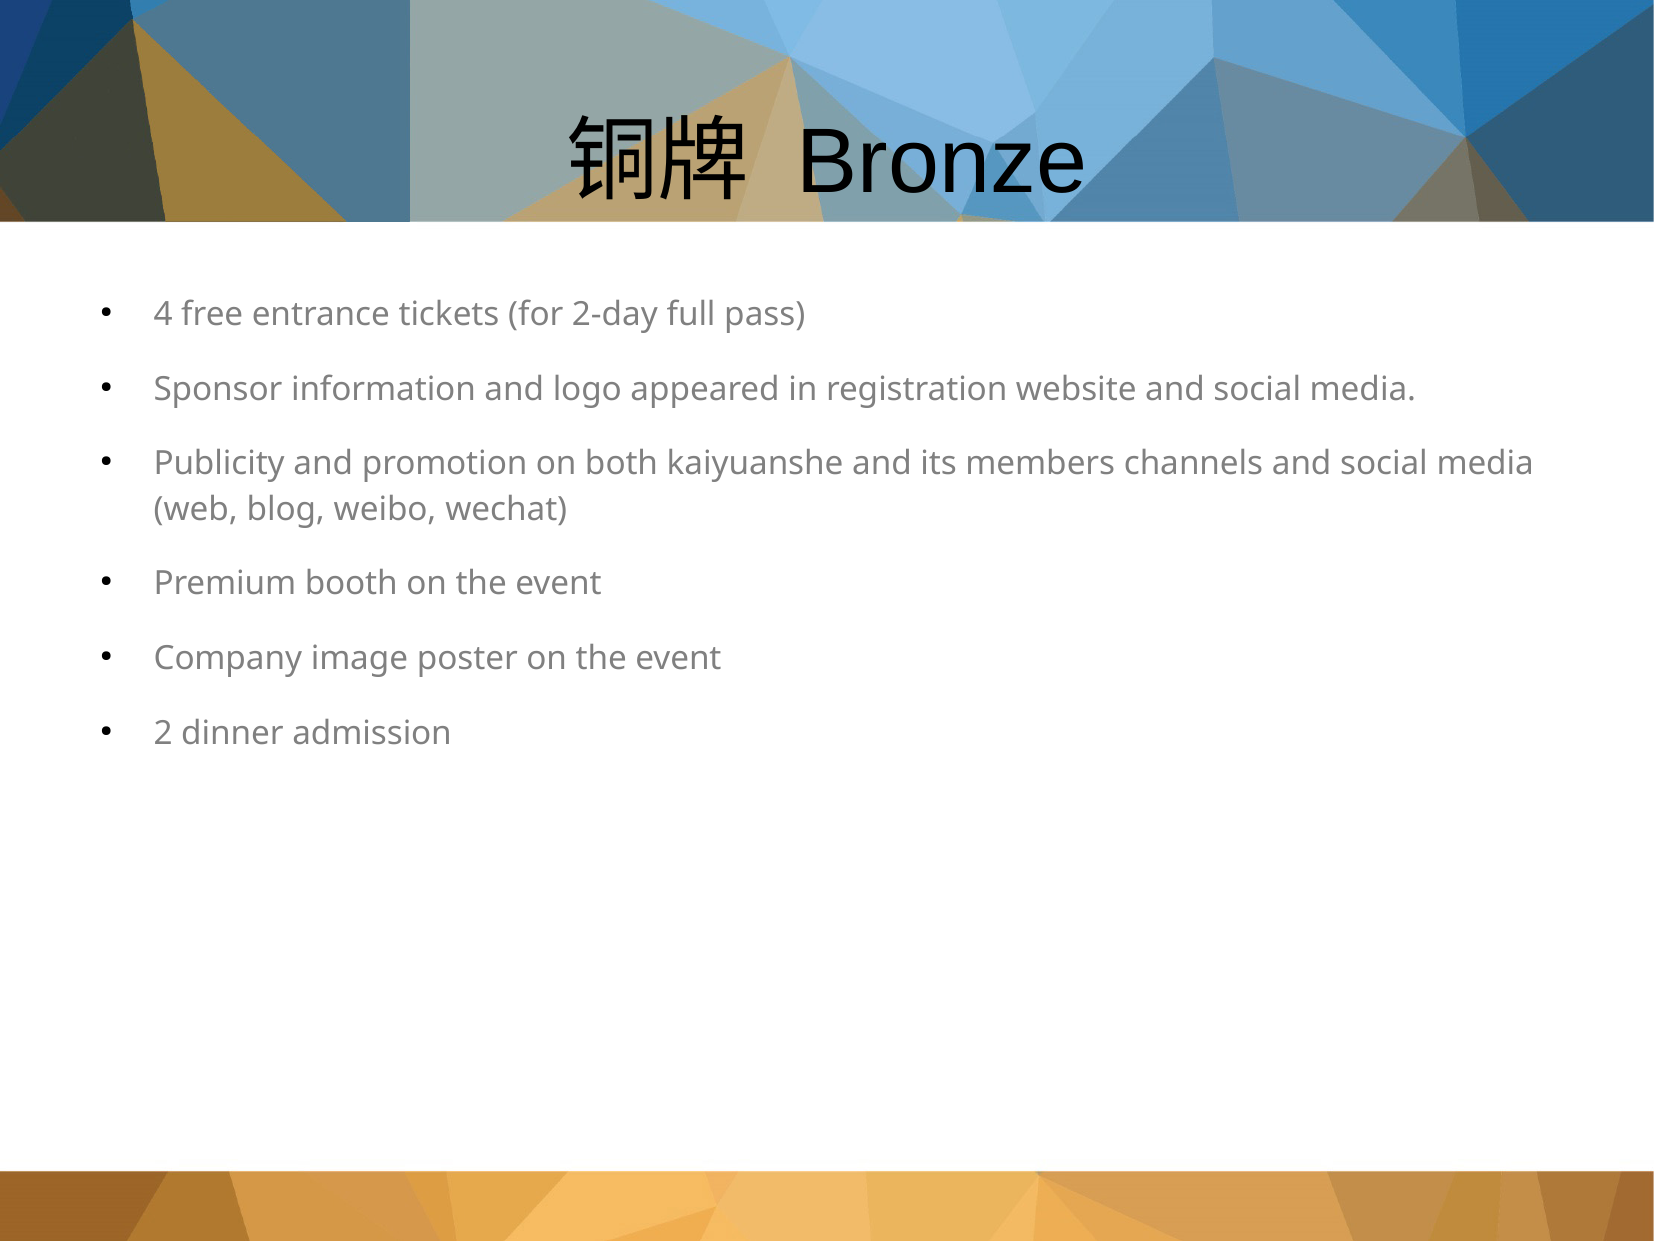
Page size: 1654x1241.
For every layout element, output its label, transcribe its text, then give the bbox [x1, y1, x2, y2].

title 铜牌 Bronze [82, 49, 1571, 257]
picture [0, 0, 1654, 1241]
list 4 free entrance tickets (for 2-day full pass) Sponsor information and logo appeared in registration website and social media. Publicity and promotion on both kaiyuanshe and its members channels and social media (web, blog, weibo, wechat) Premium booth on the event Company image poster on the event 2 dinner admission [82, 290, 1571, 1010]
